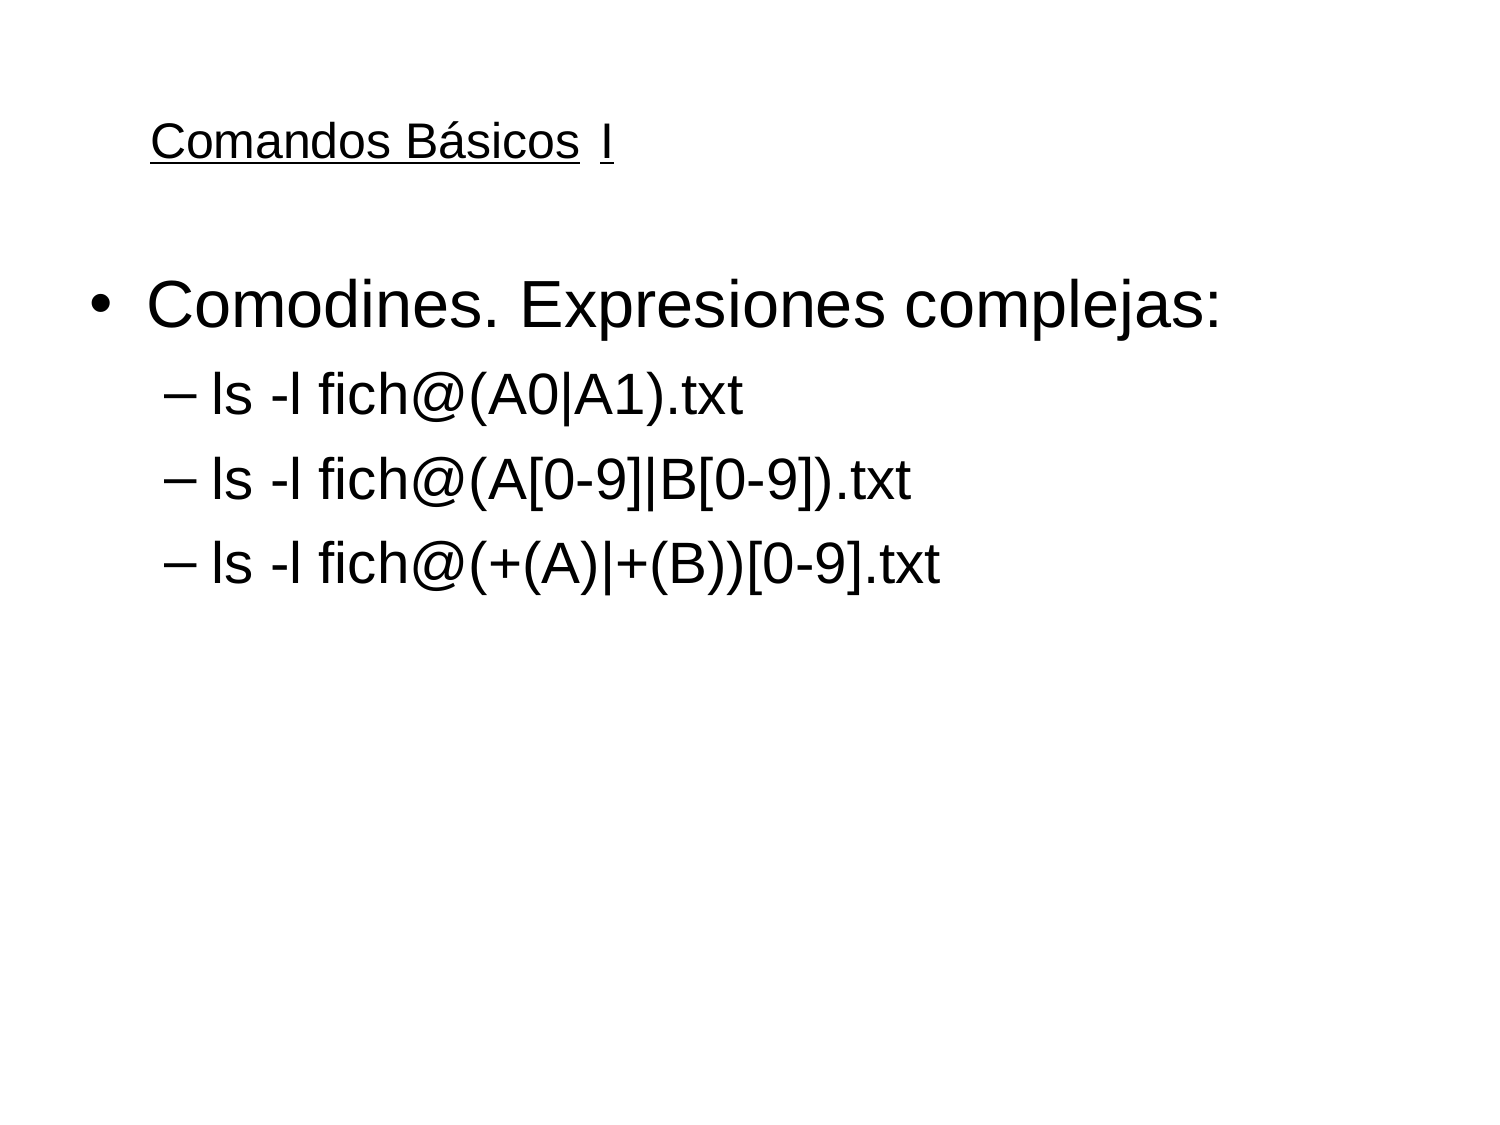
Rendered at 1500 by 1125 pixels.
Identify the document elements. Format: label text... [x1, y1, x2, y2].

list Comodines. Expresiones complejas: ls -l fich@(A0|A1).txt ls -l fich@(A[0-9]|B[0-9]).txt ls -l fich@(+(A)|+(B))[0-9].txt [75, 262, 1426, 1125]
title Comandos Básicos I [75, 45, 1426, 233]
